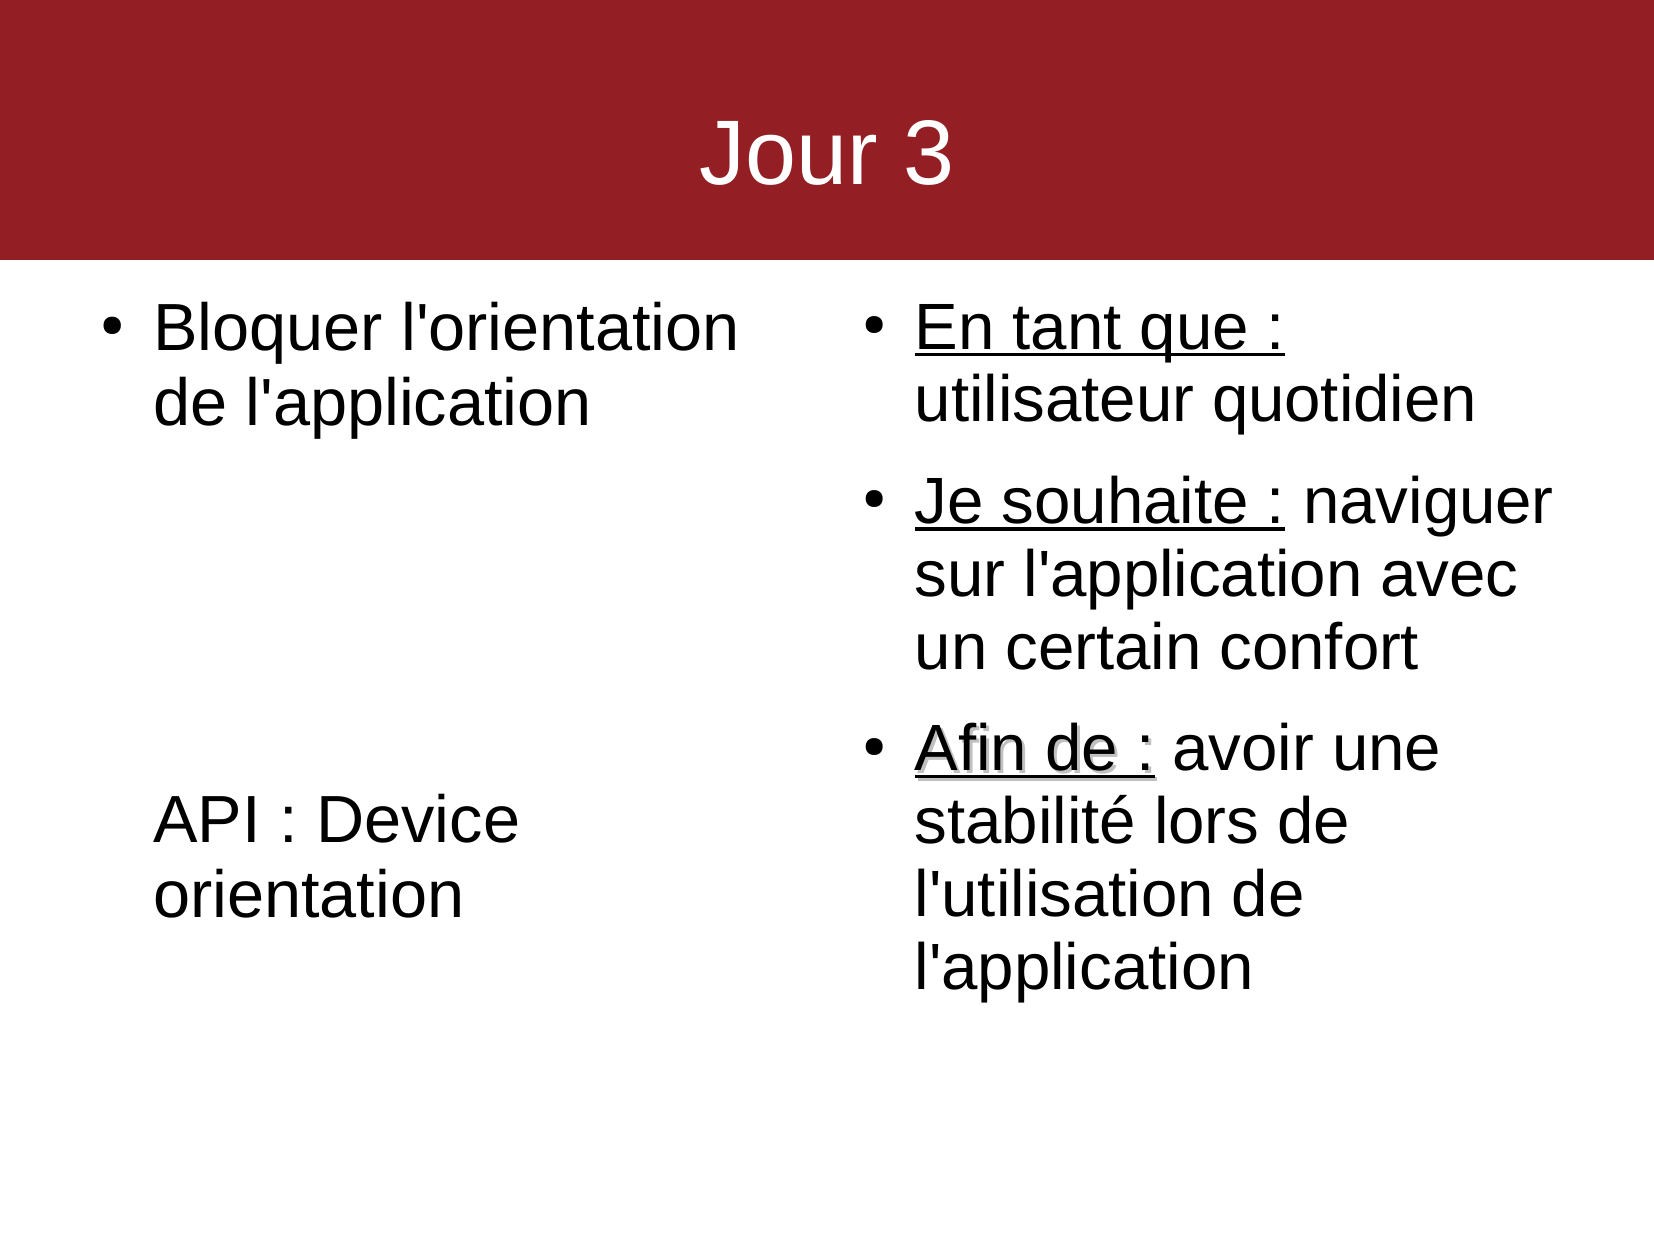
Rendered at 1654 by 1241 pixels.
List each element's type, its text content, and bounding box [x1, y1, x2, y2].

title Jour 3 [82, 49, 1571, 257]
list Bloquer l'orientation de l'application API : Device orientation [82, 290, 809, 1010]
list En tant que : utilisateur quotidien Je souhaite : naviguer sur l'application avec un certain confort Afin de : avoir une stabilité lors de l'utilisation de l'application [845, 290, 1572, 1010]
text_box [0, 0, 1654, 260]
